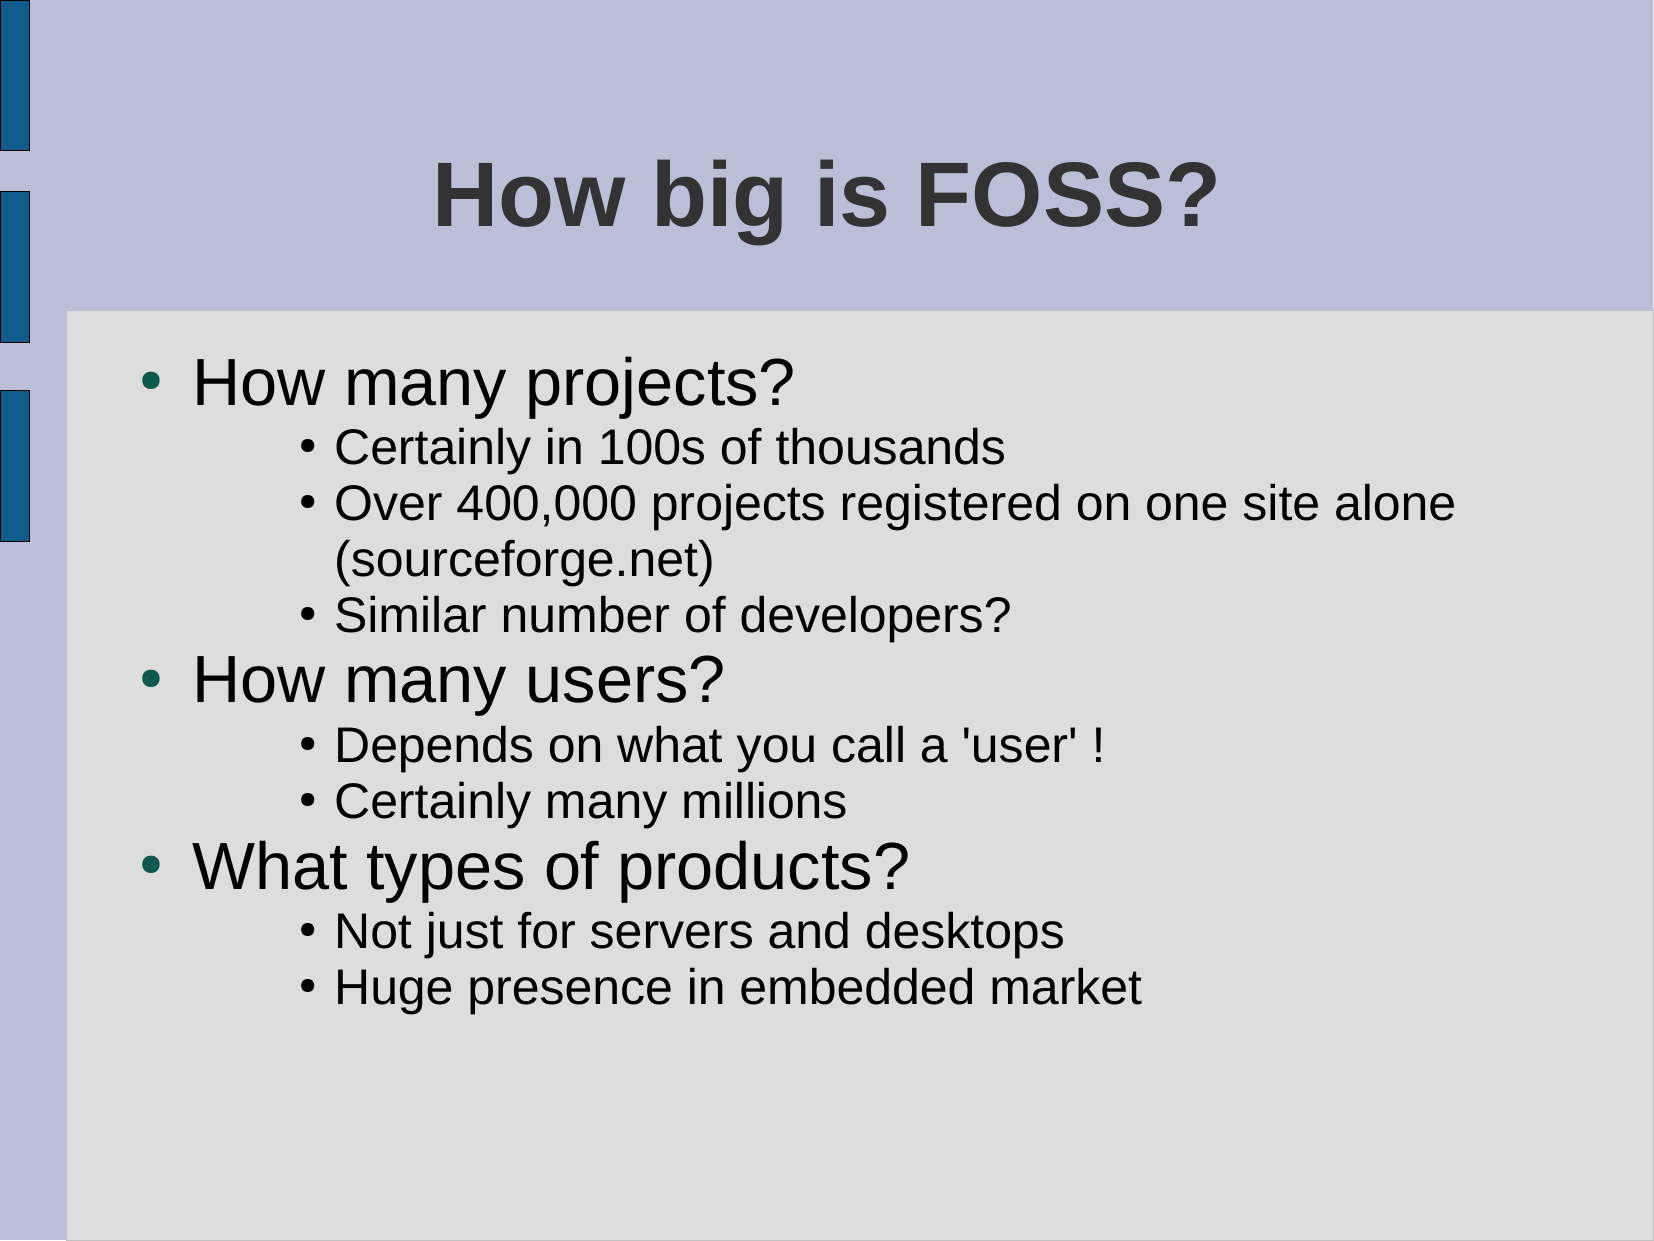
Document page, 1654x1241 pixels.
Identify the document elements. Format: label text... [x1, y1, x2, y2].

list How many projects? Certainly in 100s of thousands Over 400,000 projects registered on one site alone (sourceforge.net) Similar number of developers? How many users? Depends on what you call a 'user' ! Certainly many millions What types of products? Not just for servers and desktops Huge presence in embedded market [121, 344, 1534, 1112]
title How big is FOSS? [121, 98, 1534, 291]
